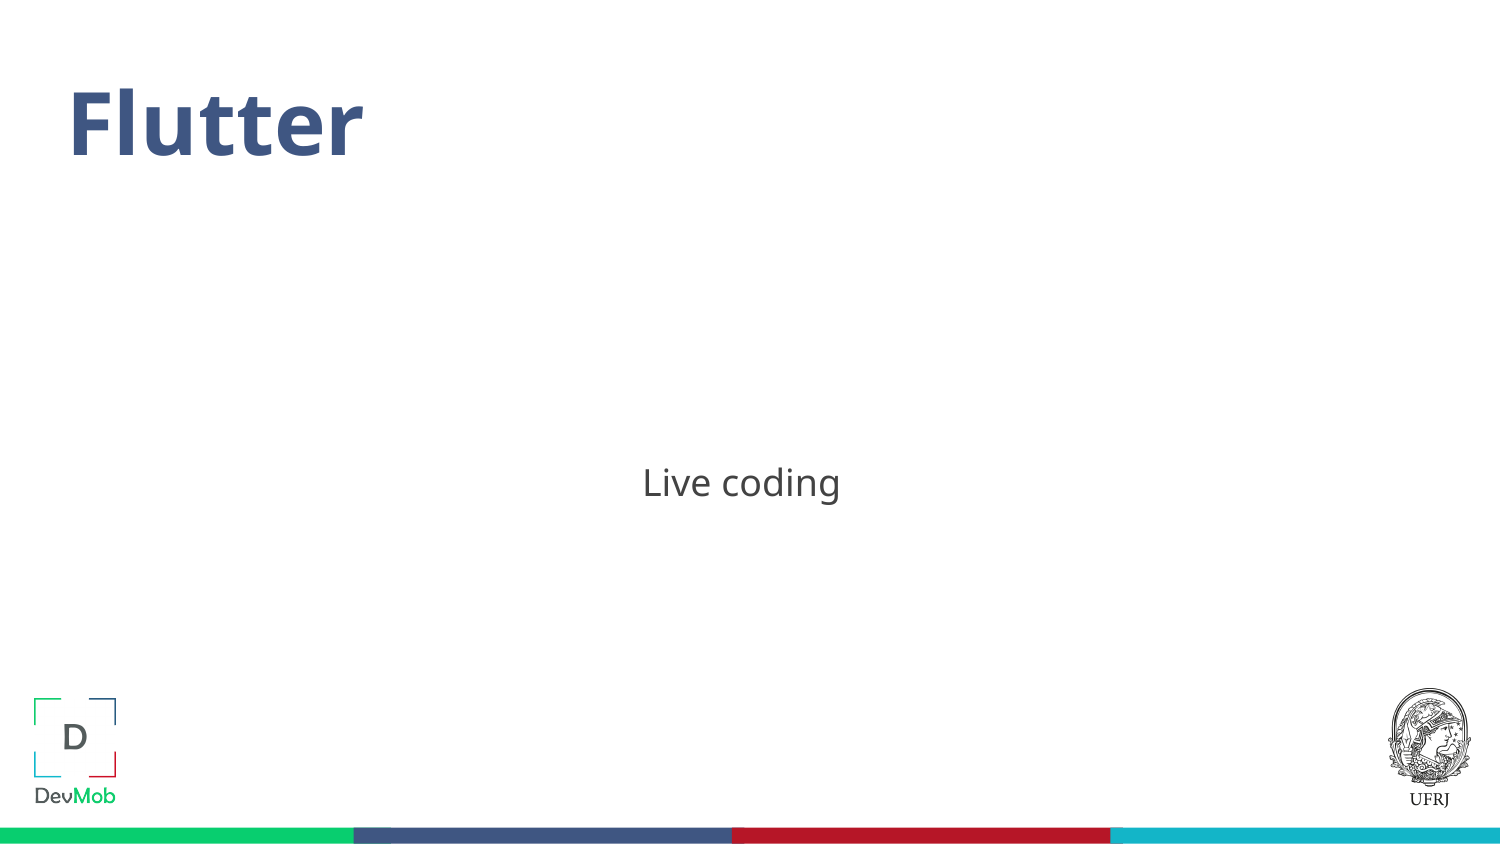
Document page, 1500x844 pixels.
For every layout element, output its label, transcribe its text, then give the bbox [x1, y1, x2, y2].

picture [34, 698, 116, 808]
list Live coding [148, 188, 1336, 752]
title Flutter [51, 51, 1449, 189]
picture [1388, 688, 1471, 808]
